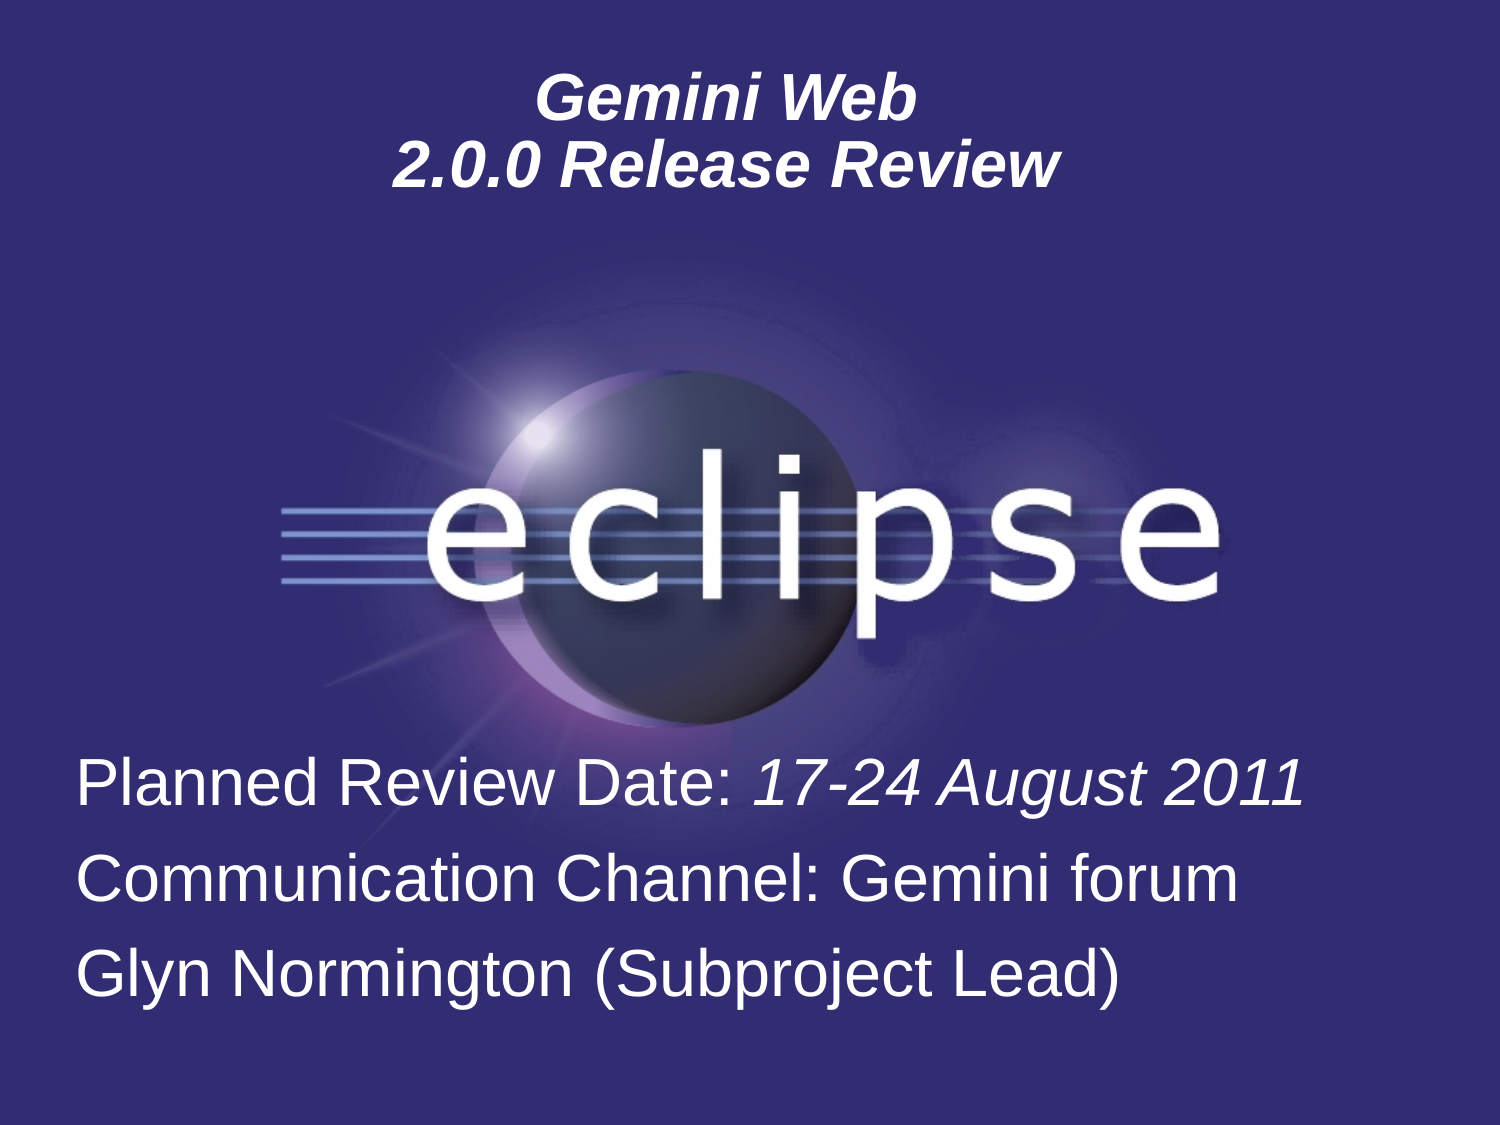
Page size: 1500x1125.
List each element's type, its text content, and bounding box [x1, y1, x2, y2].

subtitle Planned Review Date: 17-24 August 2011 Communication Channel: Gemini forum Glyn Normington (Subproject Lead) [75, 745, 1425, 1011]
title Gemini Web 2.0.0 Release Review [37, 58, 1417, 316]
picture [0, 0, 1500, 1125]
